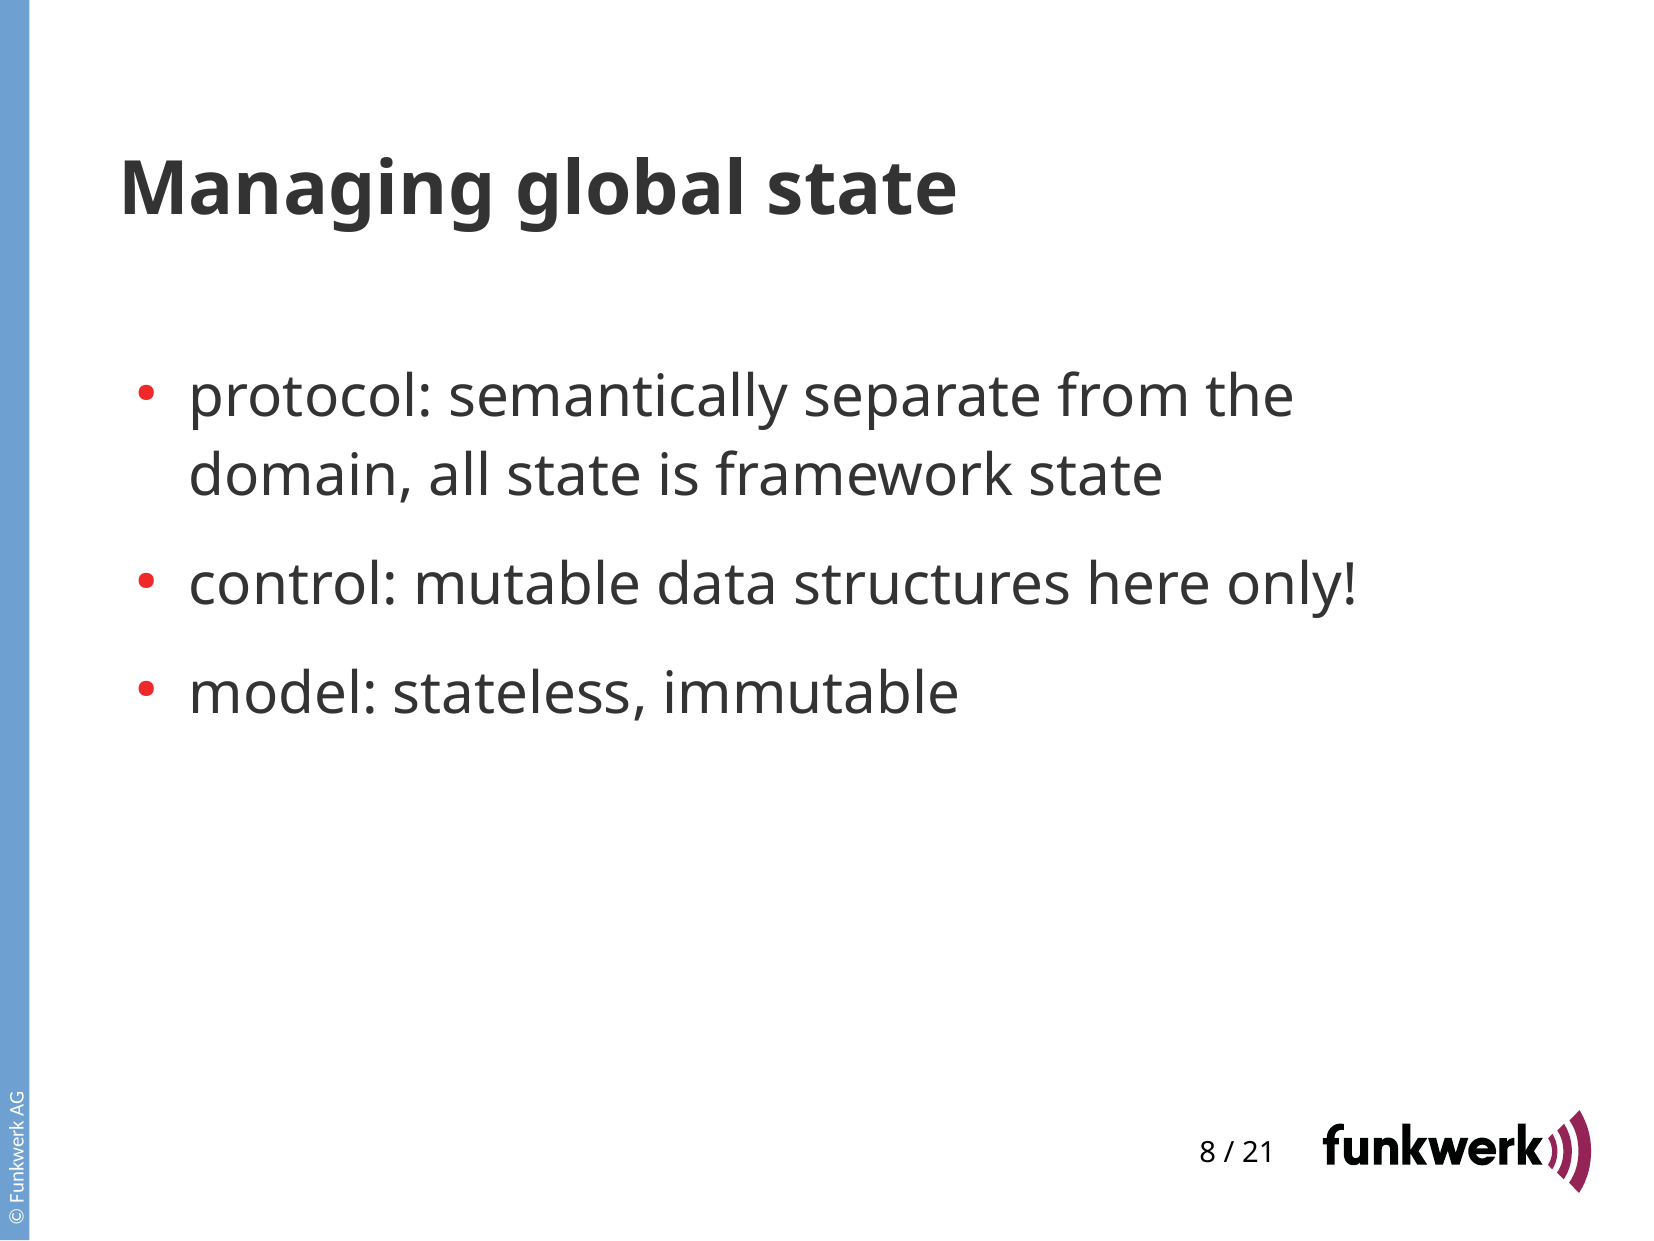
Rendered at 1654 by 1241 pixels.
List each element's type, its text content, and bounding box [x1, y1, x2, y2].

list protocol: semantically separate from the domain, all state is framework state control: mutable data structures here only! model: stateless, immutable [118, 354, 1536, 1074]
title Managing global state [118, 49, 1571, 237]
